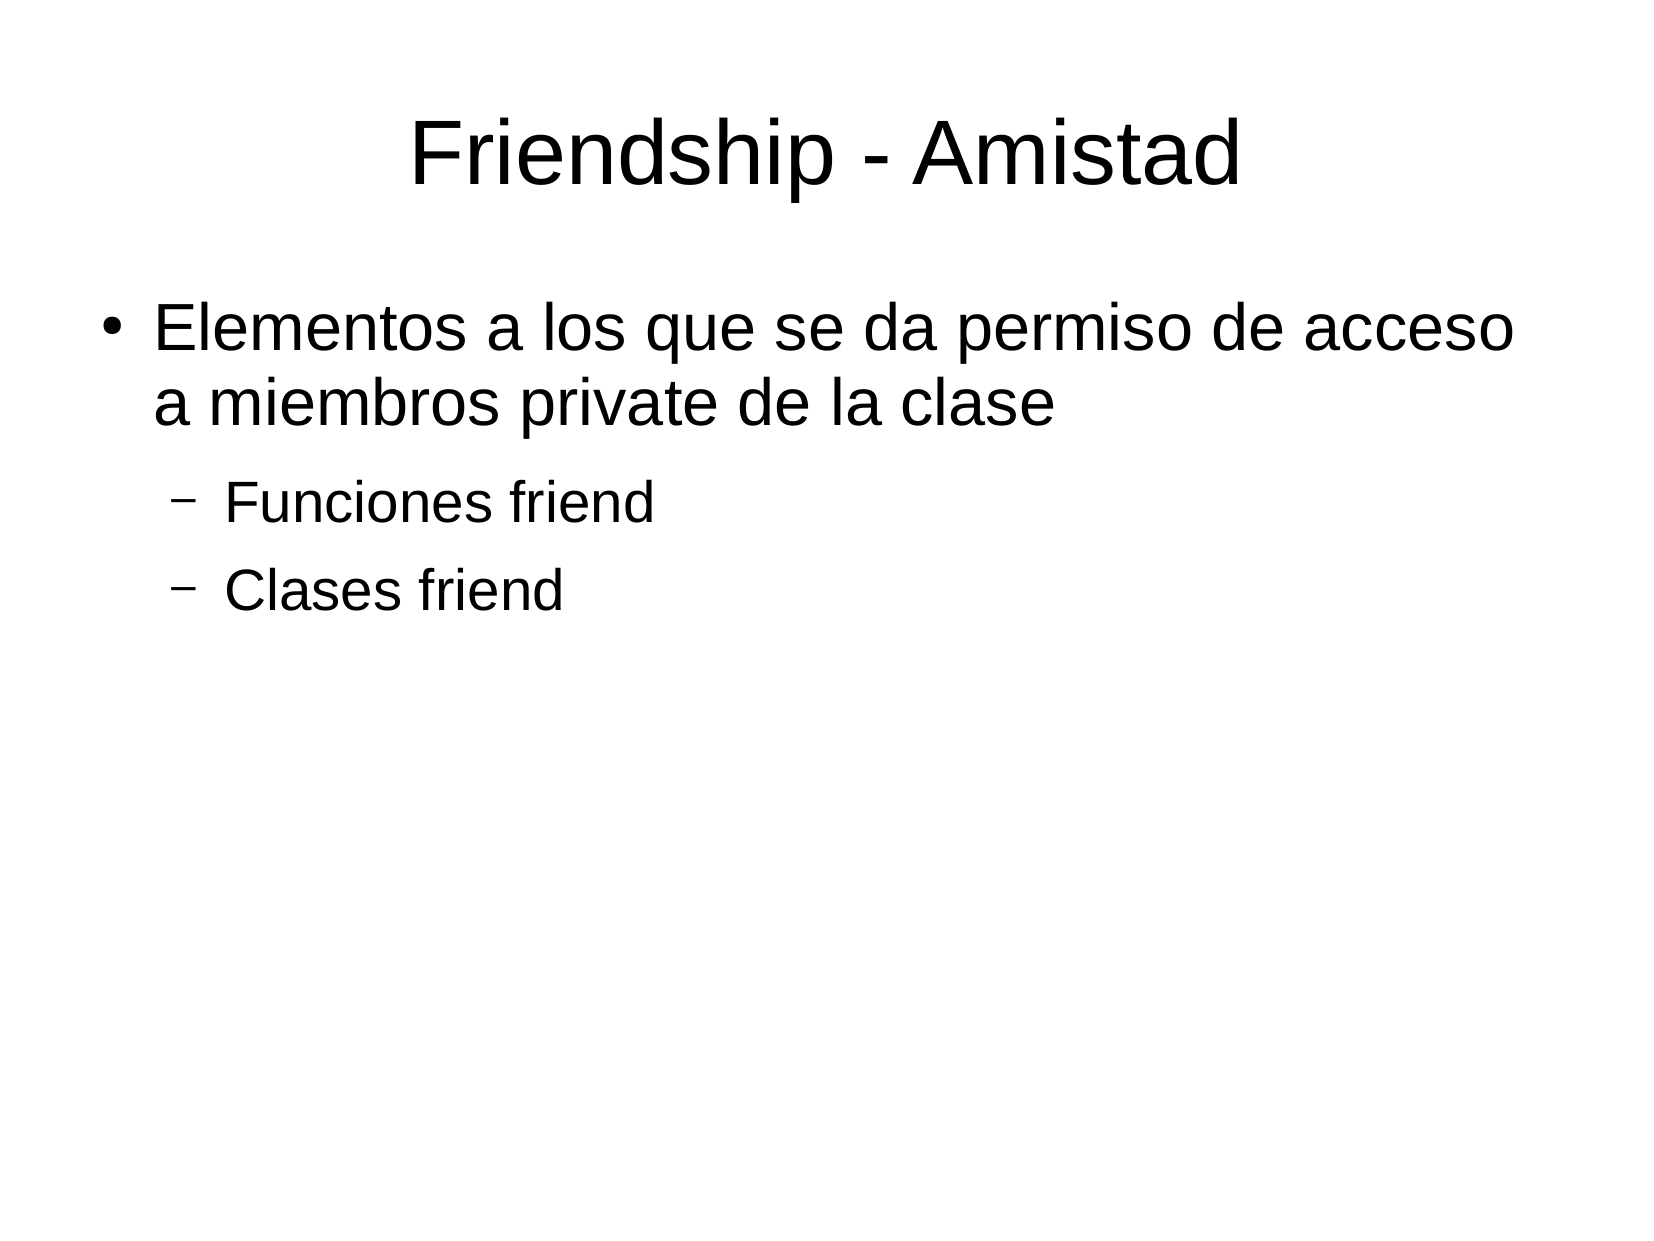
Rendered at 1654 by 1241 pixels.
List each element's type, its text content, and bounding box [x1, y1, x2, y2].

list Elementos a los que se da permiso de acceso a miembros private de la clase Funciones friend Clases friend [82, 290, 1571, 1010]
title Friendship - Amistad [82, 49, 1571, 257]
